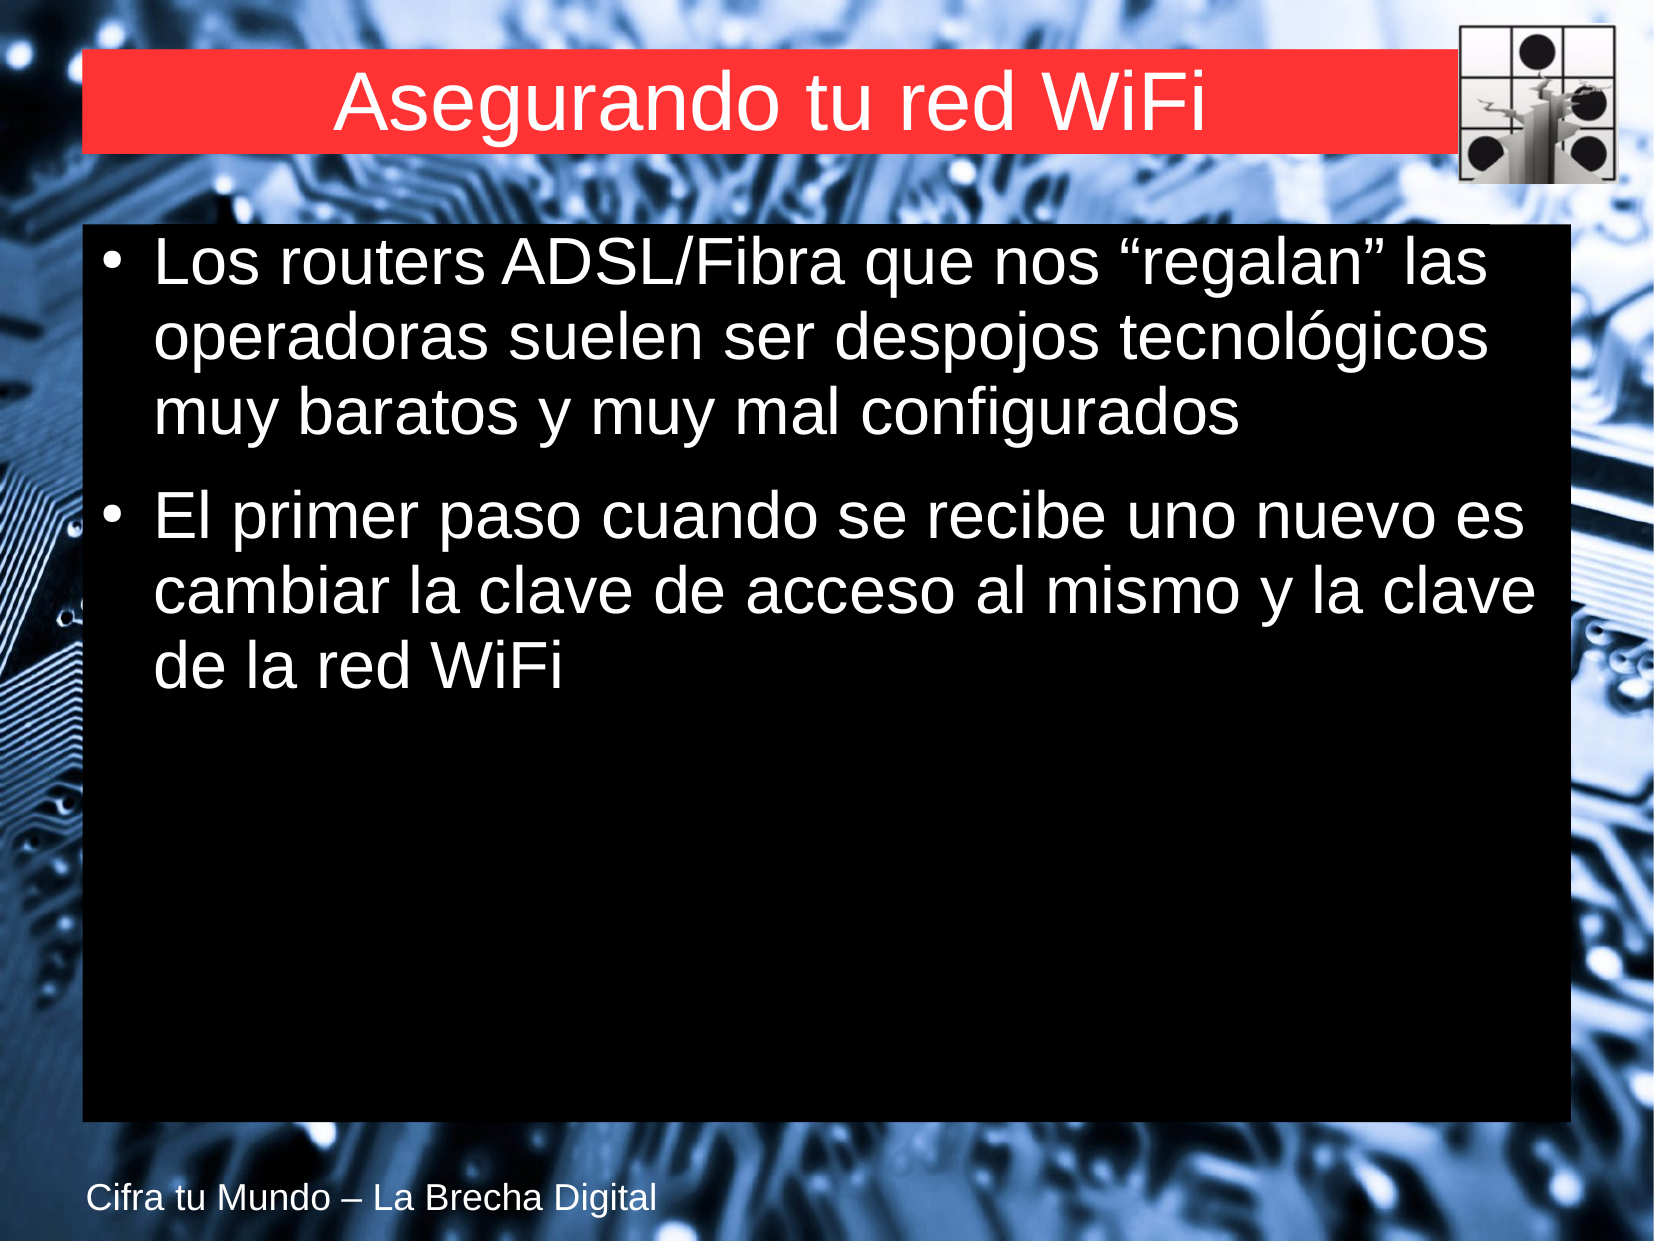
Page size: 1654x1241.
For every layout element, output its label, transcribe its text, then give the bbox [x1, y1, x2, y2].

picture [0, 0, 1654, 1241]
title Asegurando tu red WiFi [82, 49, 1458, 154]
list Los routers ADSL/Fibra que nos “regalan” las operadoras suelen ser despojos tecnológicos muy baratos y muy mal configurados El primer paso cuando se recibe uno nuevo es cambiar la clave de acceso al mismo y la clave de la red WiFi [82, 224, 1571, 1123]
text_box Cifra tu Mundo – La Brecha Digital [70, 1169, 1453, 1226]
